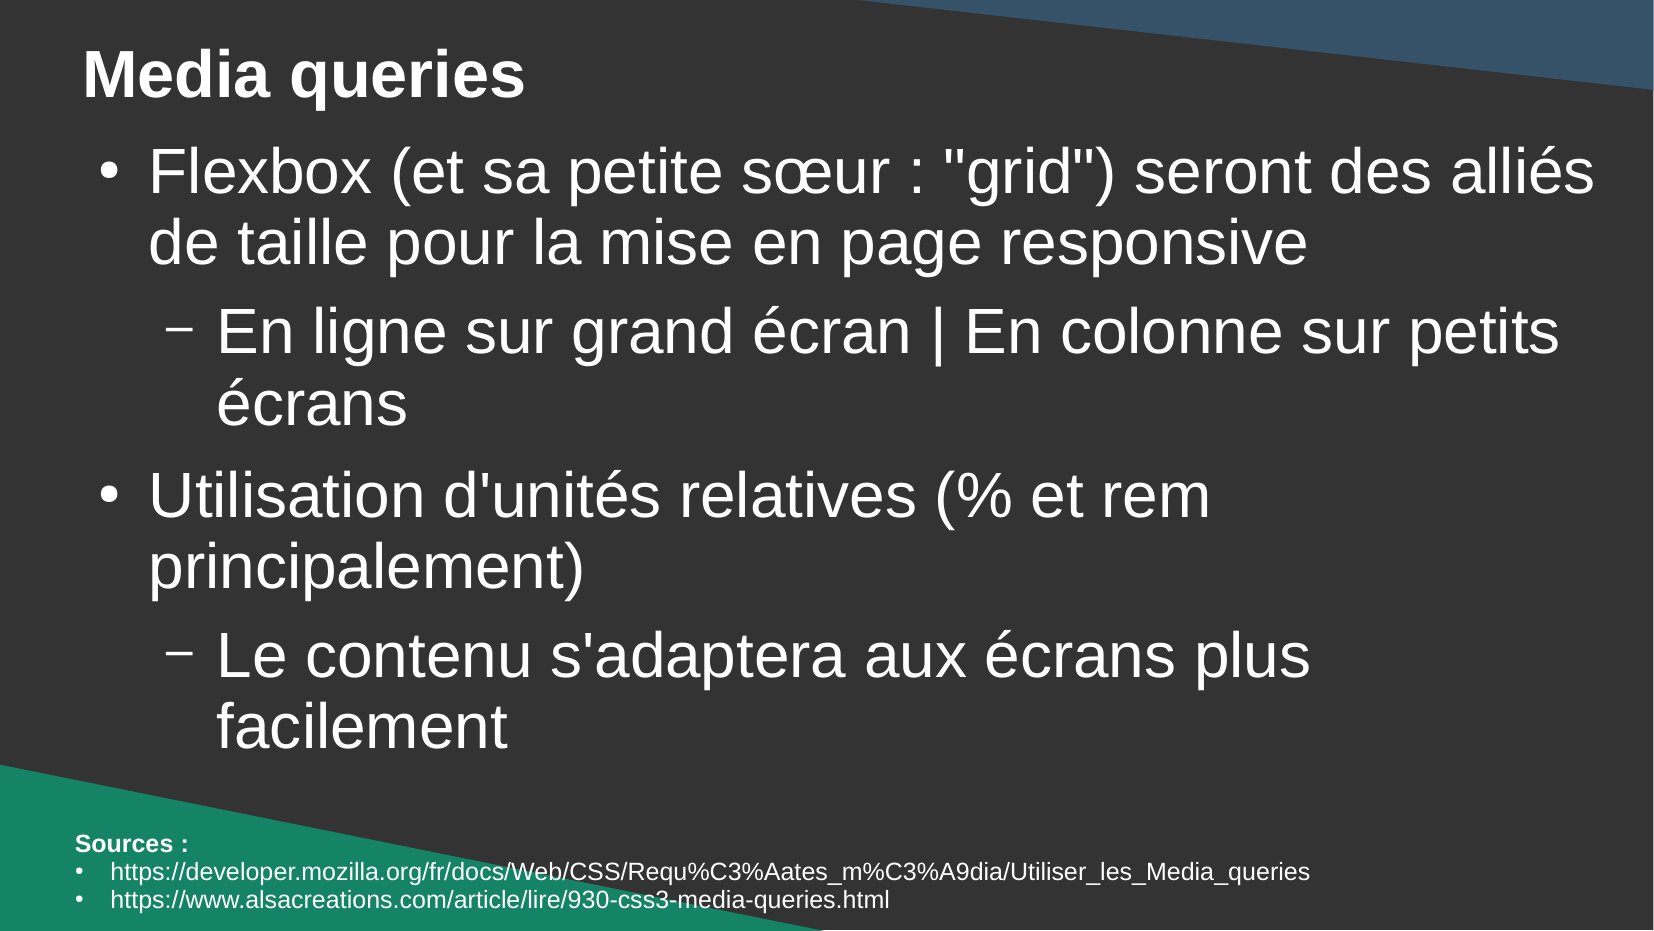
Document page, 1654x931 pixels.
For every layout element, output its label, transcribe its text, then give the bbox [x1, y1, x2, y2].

text_box Sources : https://developer.mozilla.org/fr/docs/Web/CSS/Requ%C3%Aates_m%C3%A9dia/Utiliser_les_Media_queries https://www.alsacreations.com/article/lire/930-css3-media-queries.html [60, 822, 1546, 931]
text_box [857, 0, 1654, 90]
list Flexbox (et sa petite sœur : "grid") seront des alliés de taille pour la mise en page responsive En ligne sur grand écran | En colonne sur petits écrans Utilisation d'unités relatives (% et rem principalement) Le contenu s'adaptera aux écrans plus facilement [80, 135, 1605, 765]
title Media queries [82, 37, 1276, 122]
text_box [0, 764, 285, 931]
